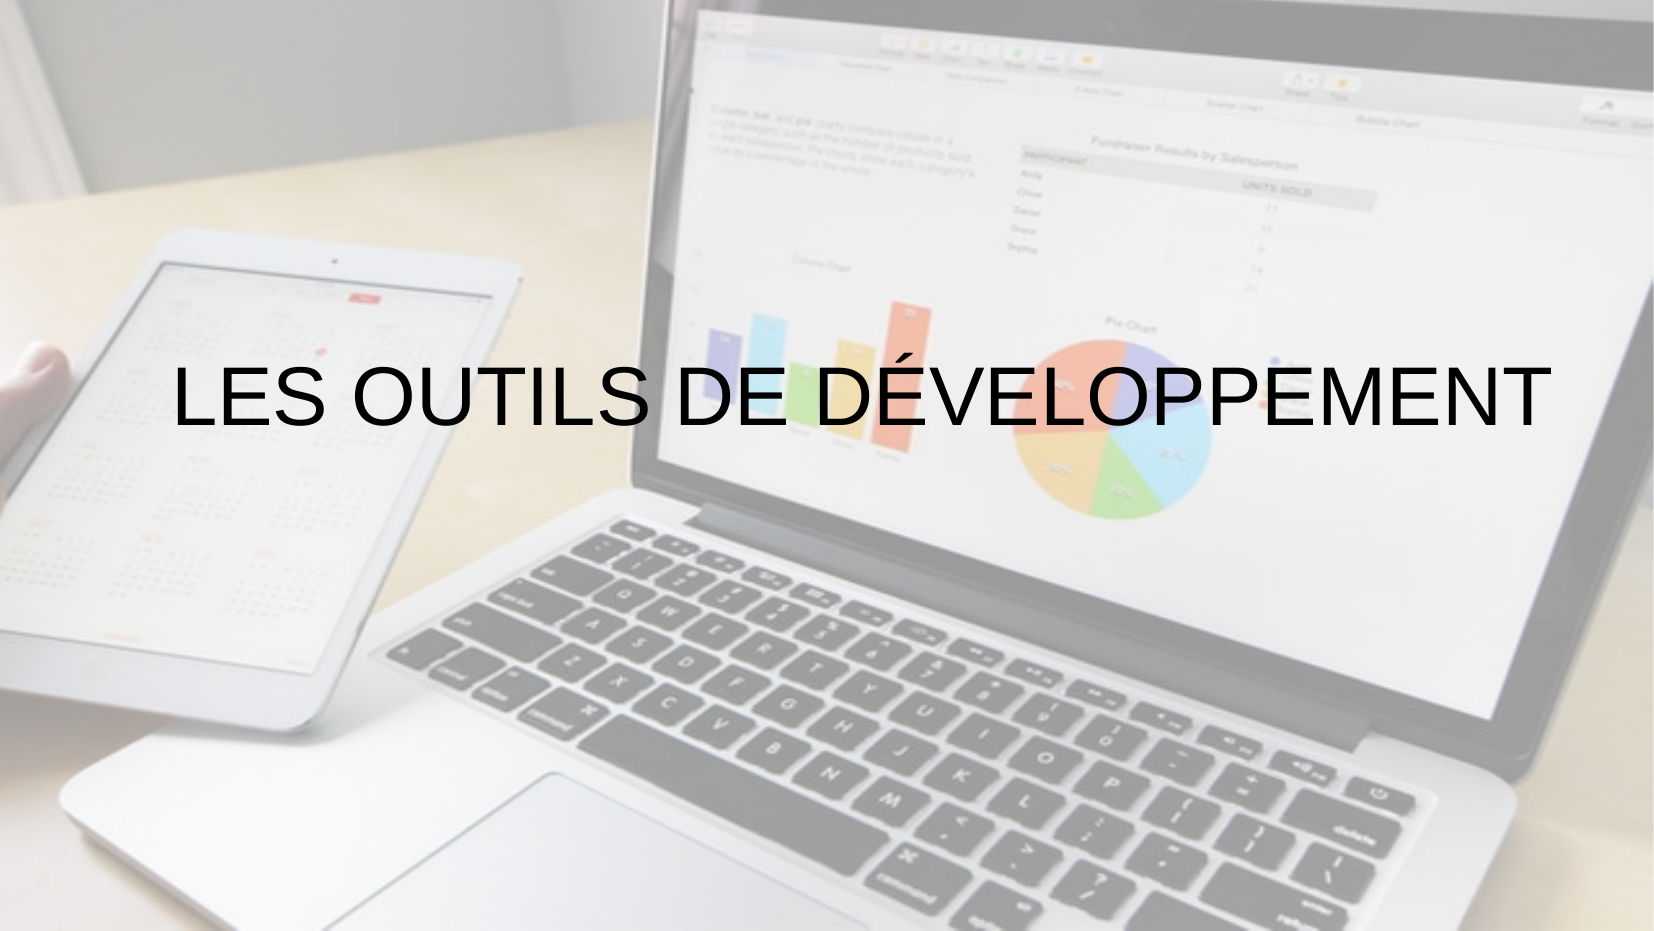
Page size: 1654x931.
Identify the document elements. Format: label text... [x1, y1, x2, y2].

picture [0, 0, 1654, 931]
subtitle LES OUTILS DE DÉVELOPPEMENT [82, 37, 1571, 758]
